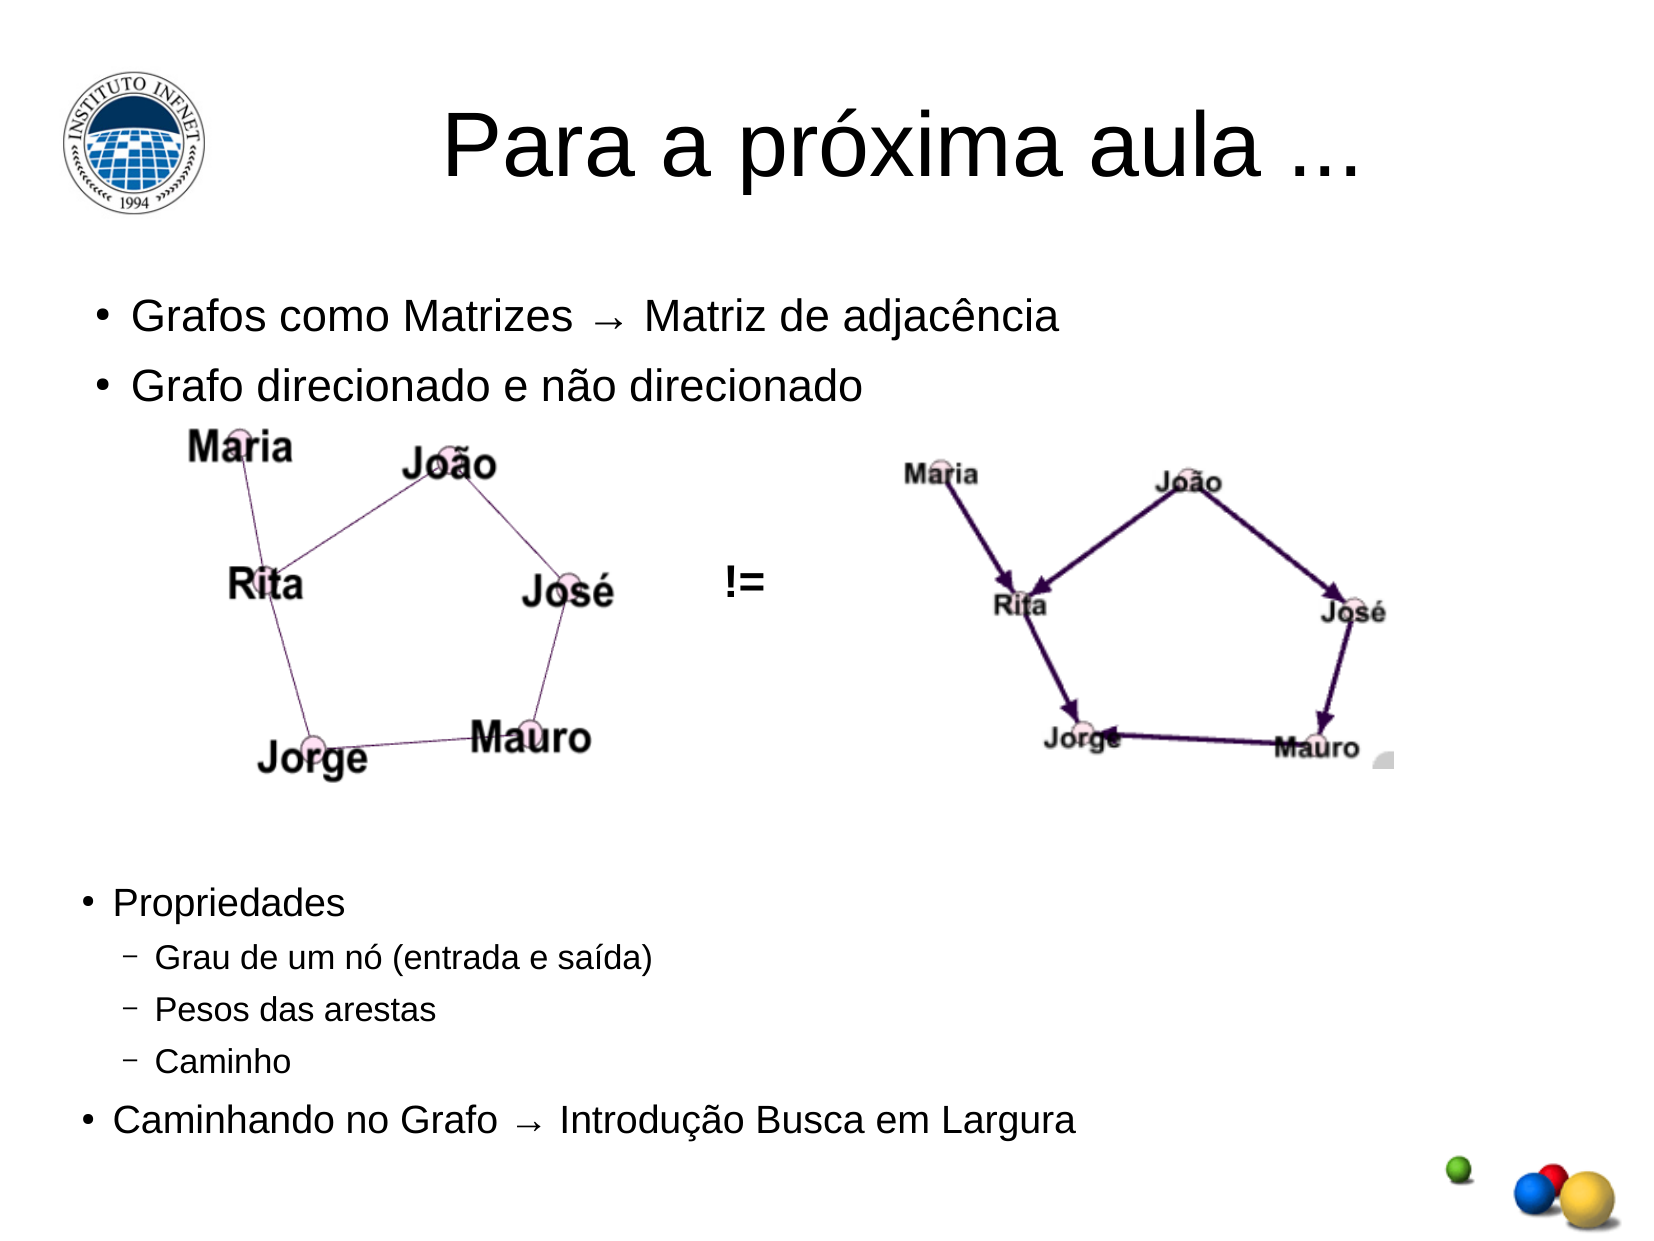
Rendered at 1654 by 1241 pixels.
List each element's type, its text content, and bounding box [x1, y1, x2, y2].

text_box != [708, 548, 910, 615]
list Grafos como Matrizes → Matriz de adjacência Grafo direcionado e não direcionado [82, 290, 1630, 414]
picture [854, 448, 1394, 769]
picture [18, 58, 249, 227]
picture [1423, 1151, 1647, 1235]
list Propriedades Grau de um nó (entrada e saída) Pesos das arestas Caminho Caminhando no Grafo → Introdução Busca em Largura [70, 880, 1560, 1146]
picture [177, 412, 629, 804]
title Para a próxima aula ... [259, 40, 1548, 249]
